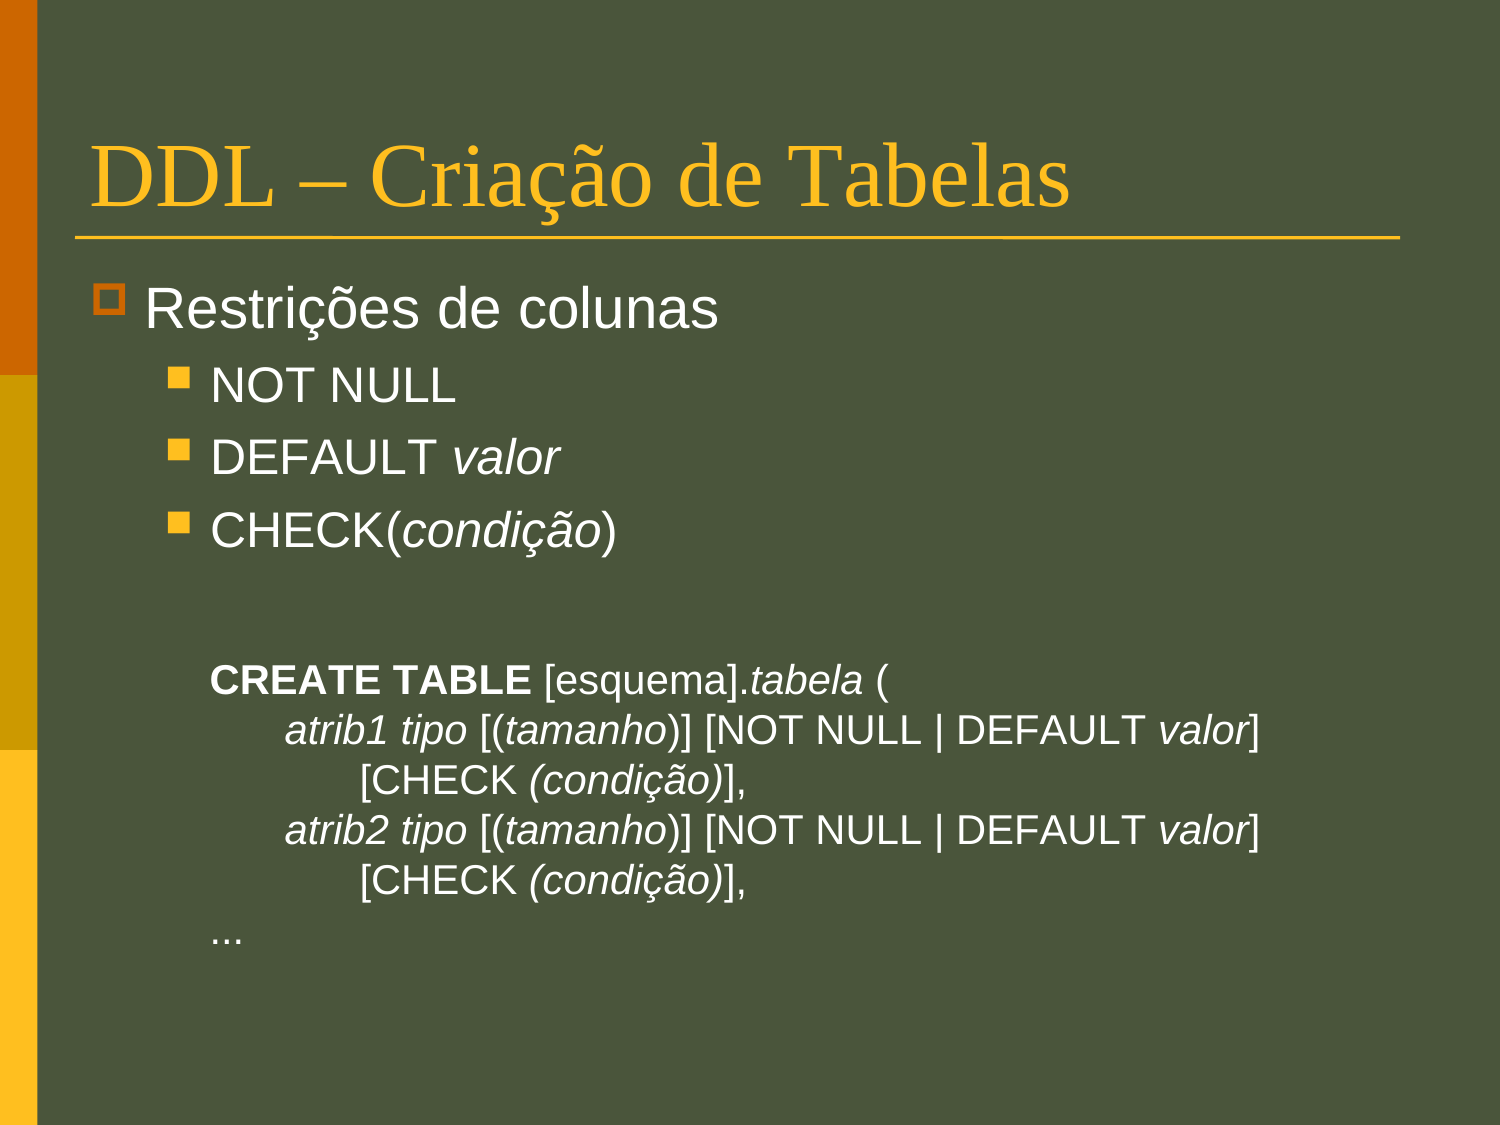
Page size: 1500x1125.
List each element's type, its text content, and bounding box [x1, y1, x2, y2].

list Restrições de colunas NOT NULL DEFAULT valor CHECK(condição) [75, 262, 1426, 1006]
title DDL – Criação de Tabelas [75, 45, 1426, 233]
text_box CREATE TABLE [esquema].tabela ( atrib1 tipo [(tamanho)] [NOT NULL | DEFAULT valor] [CHECK (condição)], atrib2 tipo [(tamanho)] [NOT NULL | DEFAULT valor] [CHECK (condição)], ... [194, 645, 1353, 1011]
